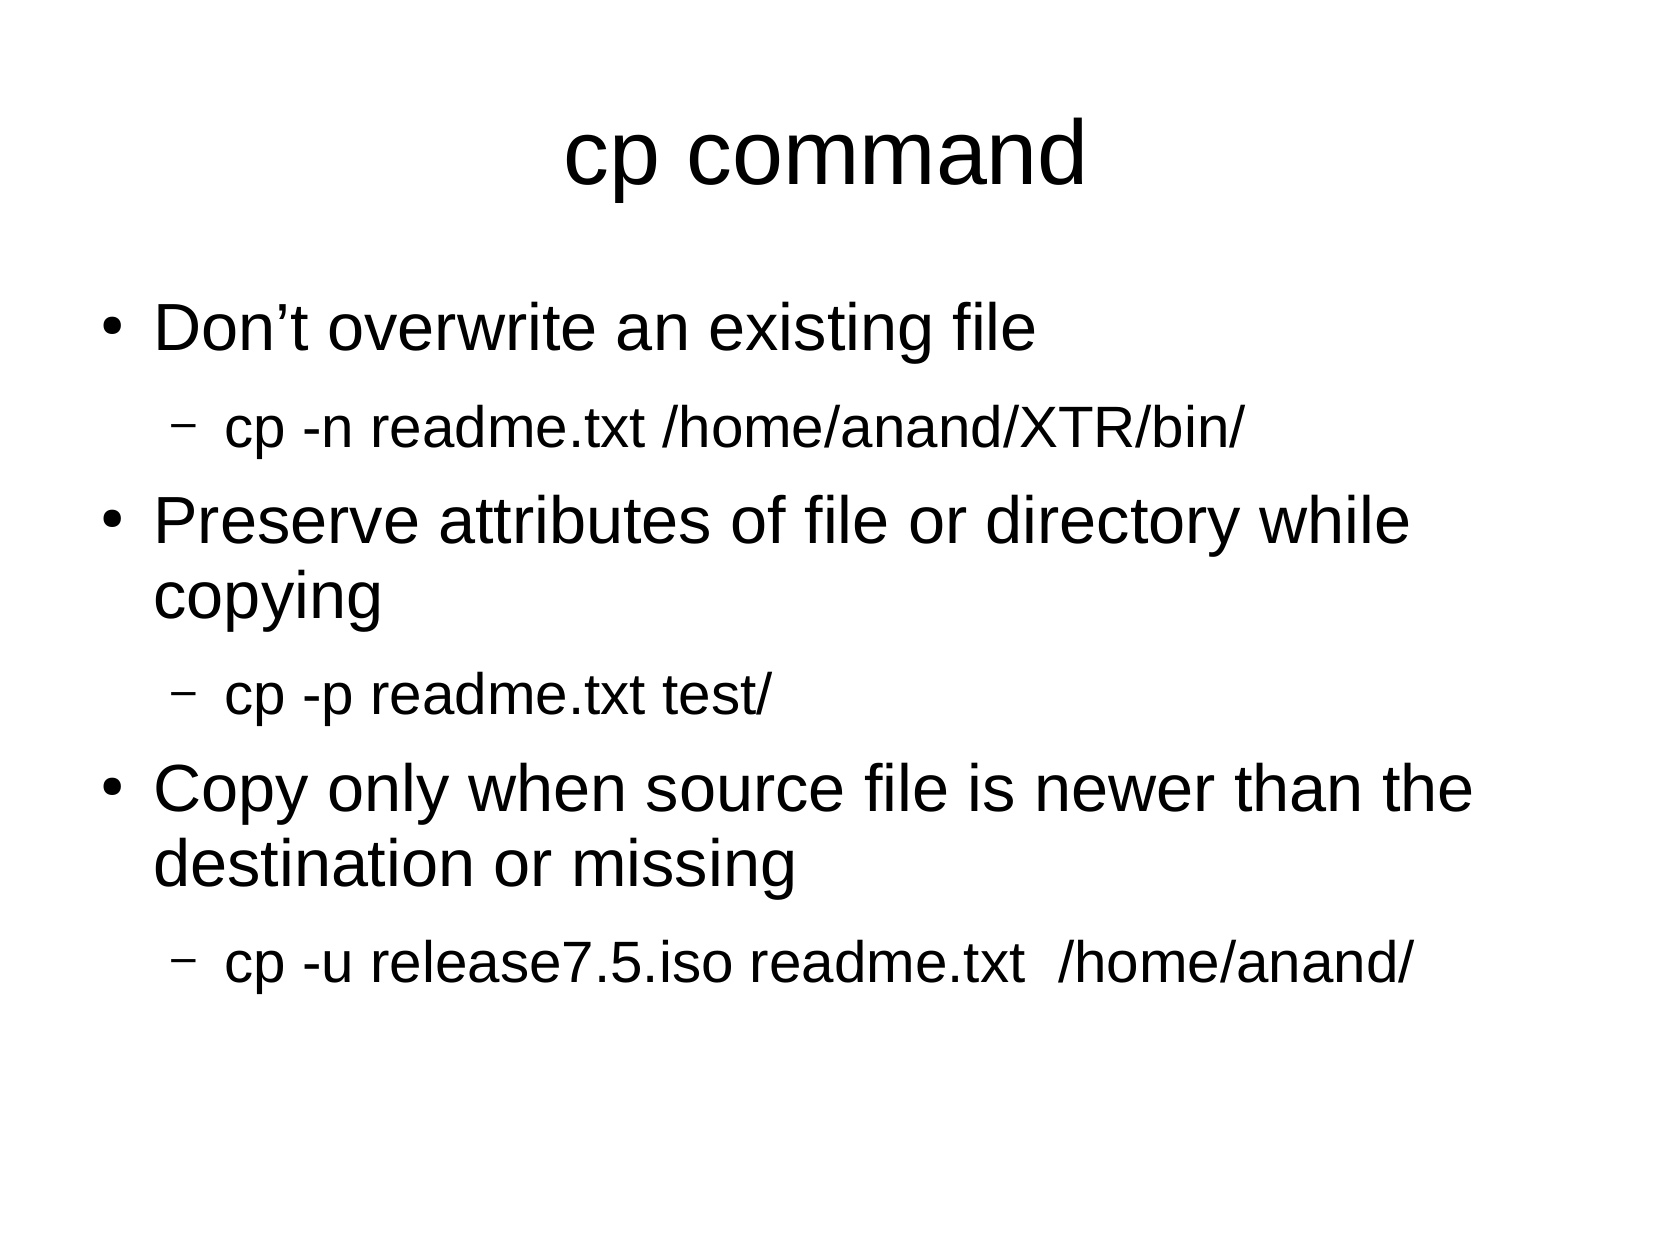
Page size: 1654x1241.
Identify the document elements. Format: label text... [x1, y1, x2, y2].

list Don’t overwrite an existing file cp -n readme.txt /home/anand/XTR/bin/ Preserve attributes of file or directory while copying cp -p readme.txt test/ Copy only when source file is newer than the destination or missing cp -u release7.5.iso readme.txt /home/anand/ [82, 290, 1571, 1109]
title cp command [82, 49, 1571, 257]
